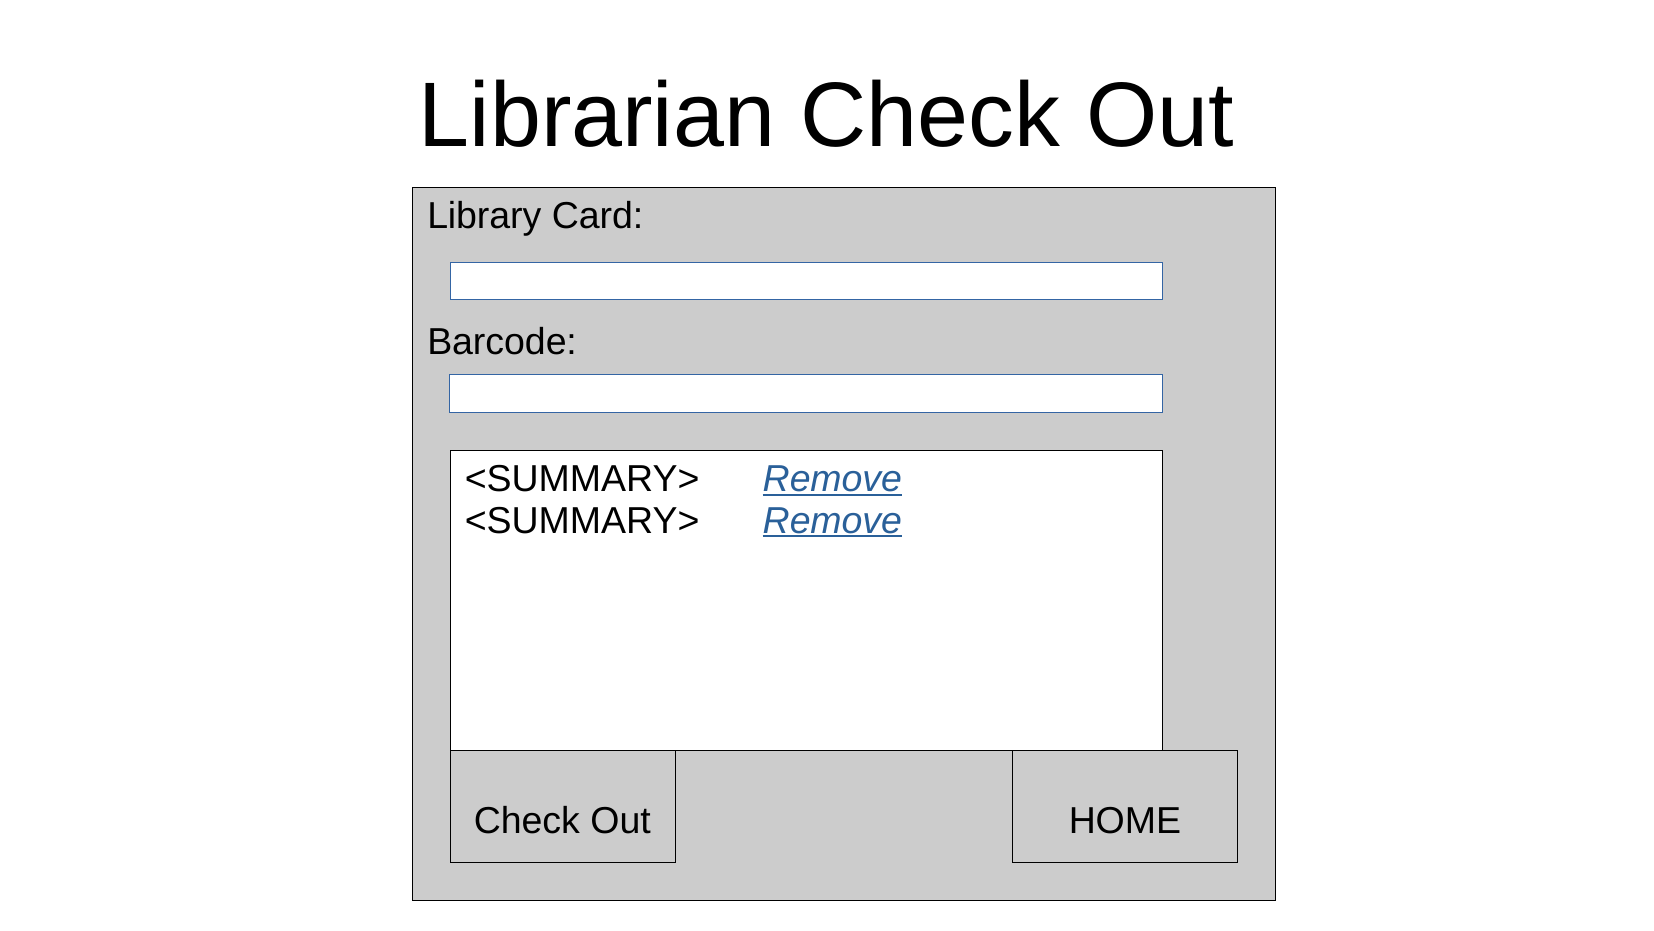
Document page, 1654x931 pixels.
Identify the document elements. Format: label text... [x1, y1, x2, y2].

text_box Library Card: Barcode: [412, 187, 1276, 901]
text_box <SUMMARY> Remove <SUMMARY> Remove [450, 450, 1163, 751]
text_box [450, 262, 1163, 300]
text_box [449, 374, 1163, 413]
title Librarian Check Out [82, 37, 1571, 193]
text_box Check Out [450, 751, 676, 863]
text_box HOME [1012, 750, 1238, 863]
